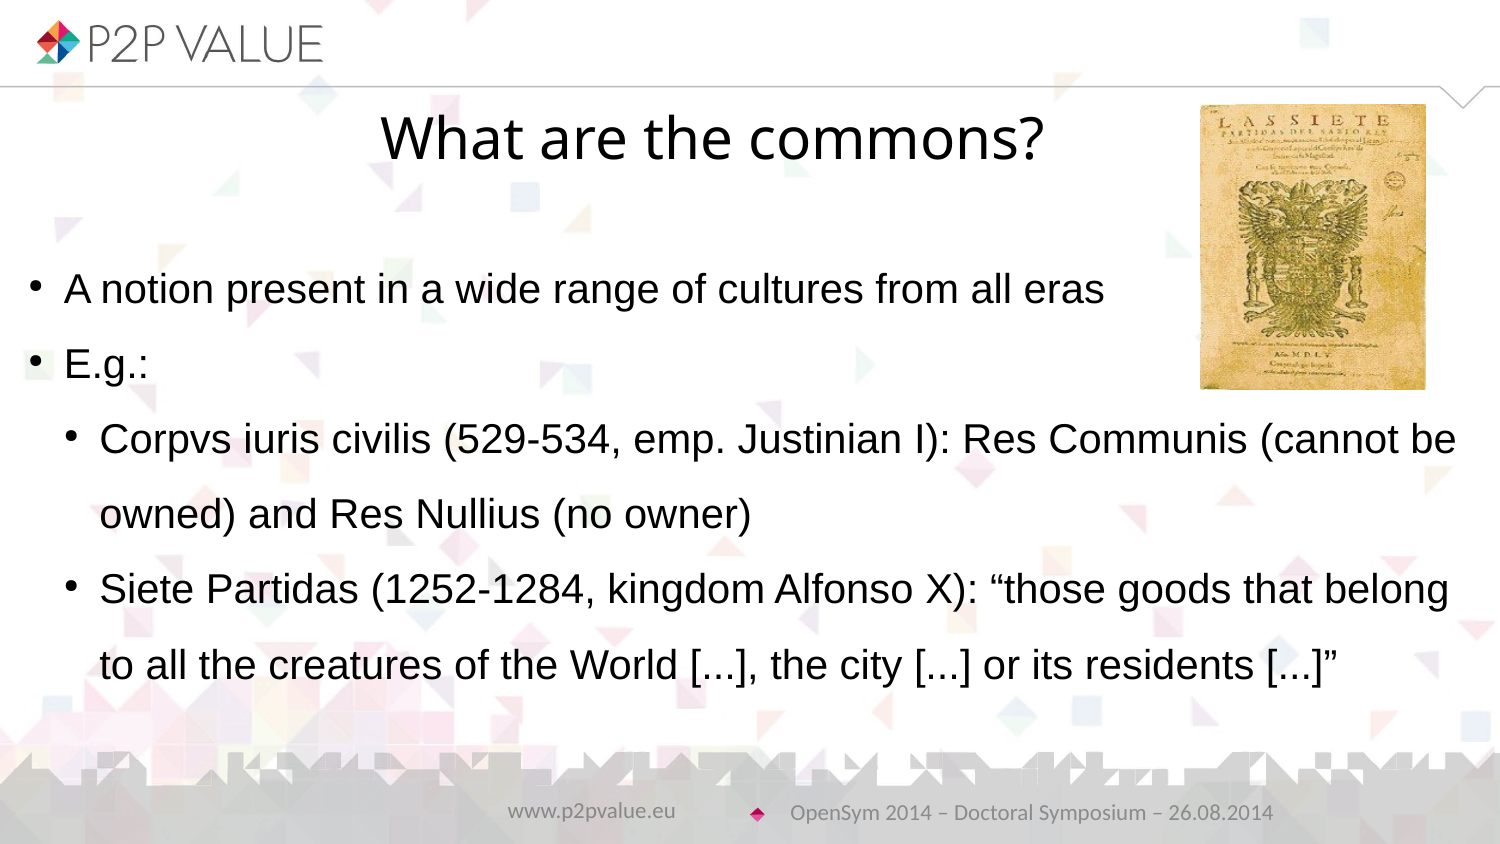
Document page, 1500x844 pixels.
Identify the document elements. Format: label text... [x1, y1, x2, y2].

subtitle A notion present in a wide range of cultures from all eras E.g.: Corpvs iuris civilis (529-534, emp. Justinian I): Res Communis (cannot be owned) and Res Nullius (no owner) Siete Partidas (1252-1284, kingdom Alfonso X): “those goods that belong to all the creatures of the World [...], the city [...] or its residents [...]” [15, 180, 1496, 736]
picture [0, 0, 1500, 844]
text_box OpenSym 2014 – Doctoral Symposium – 26.08.2014 [777, 788, 1470, 834]
title What are the commons? [60, 92, 1366, 180]
text_box www.p2pvalue.eu [501, 789, 720, 829]
